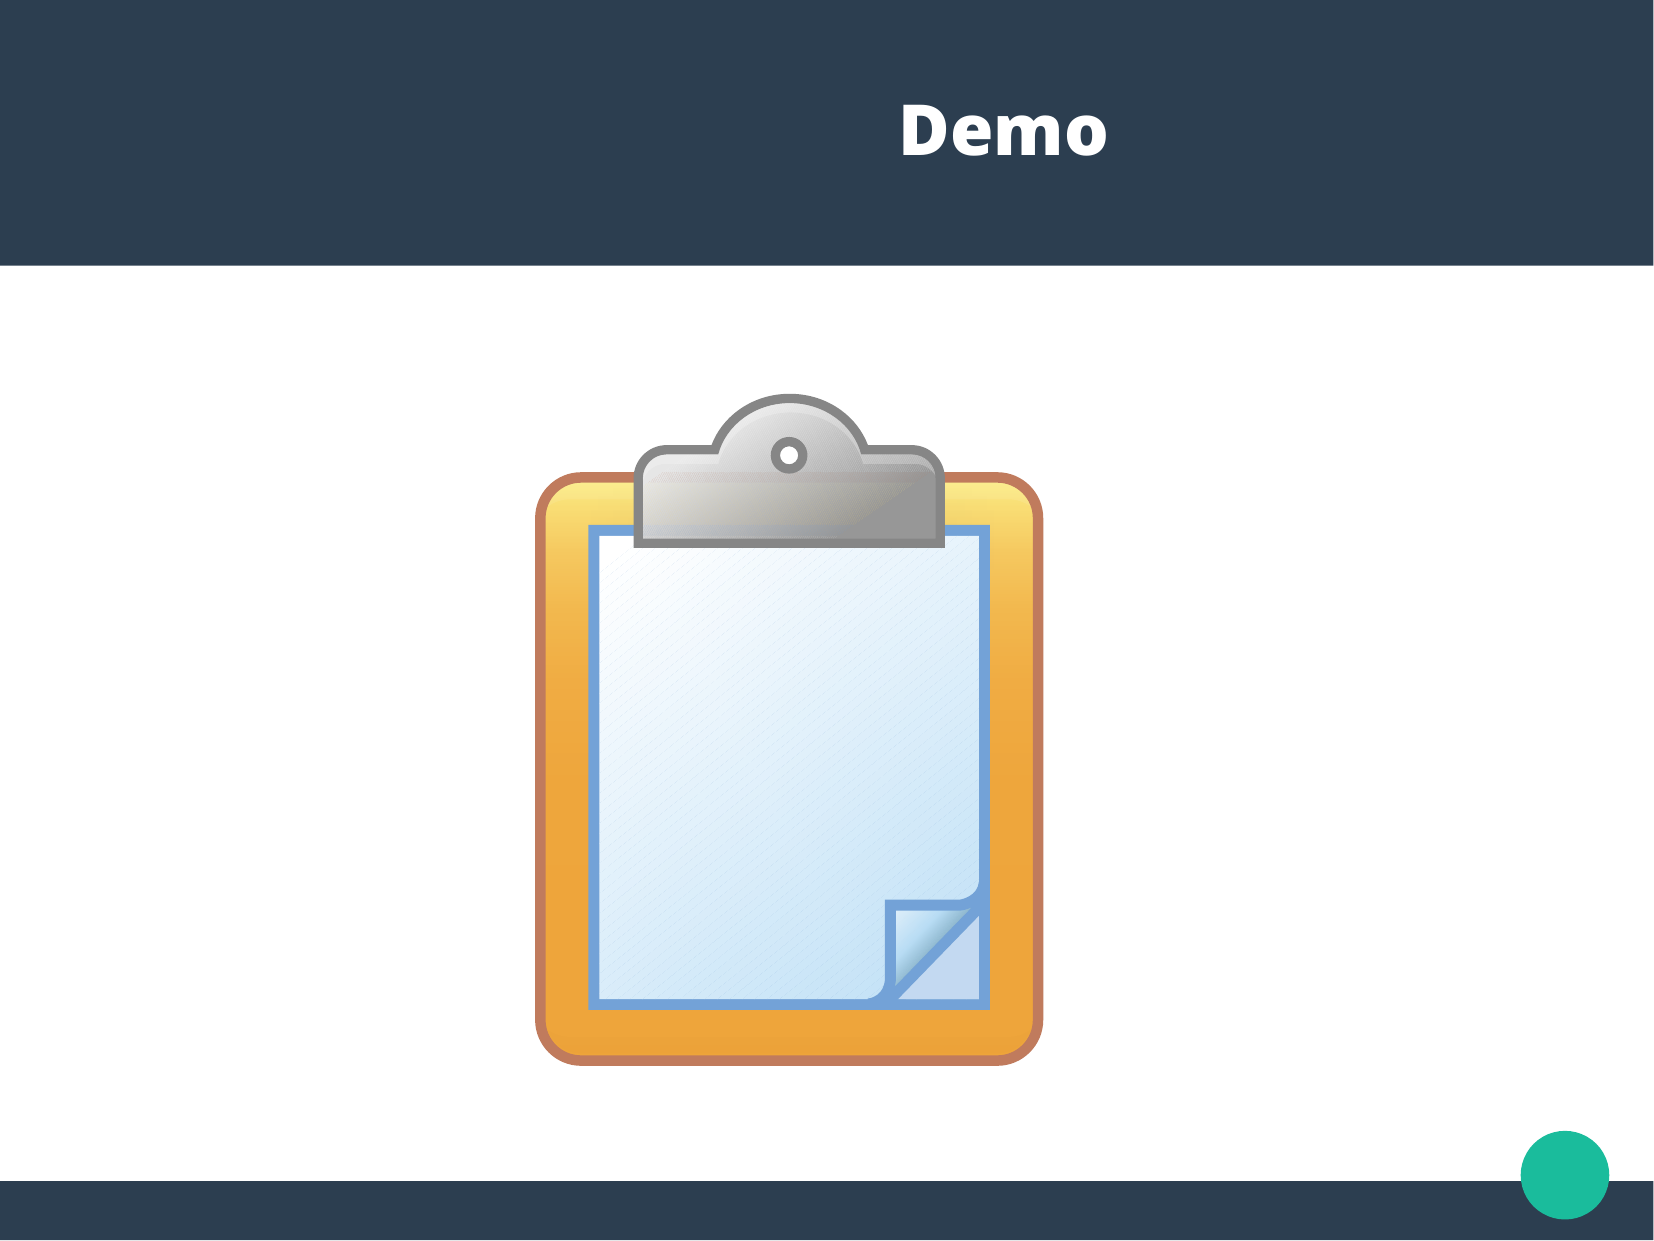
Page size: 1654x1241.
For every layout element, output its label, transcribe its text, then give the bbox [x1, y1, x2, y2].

title Demo [59, 49, 1595, 207]
picture [423, 363, 1156, 1096]
